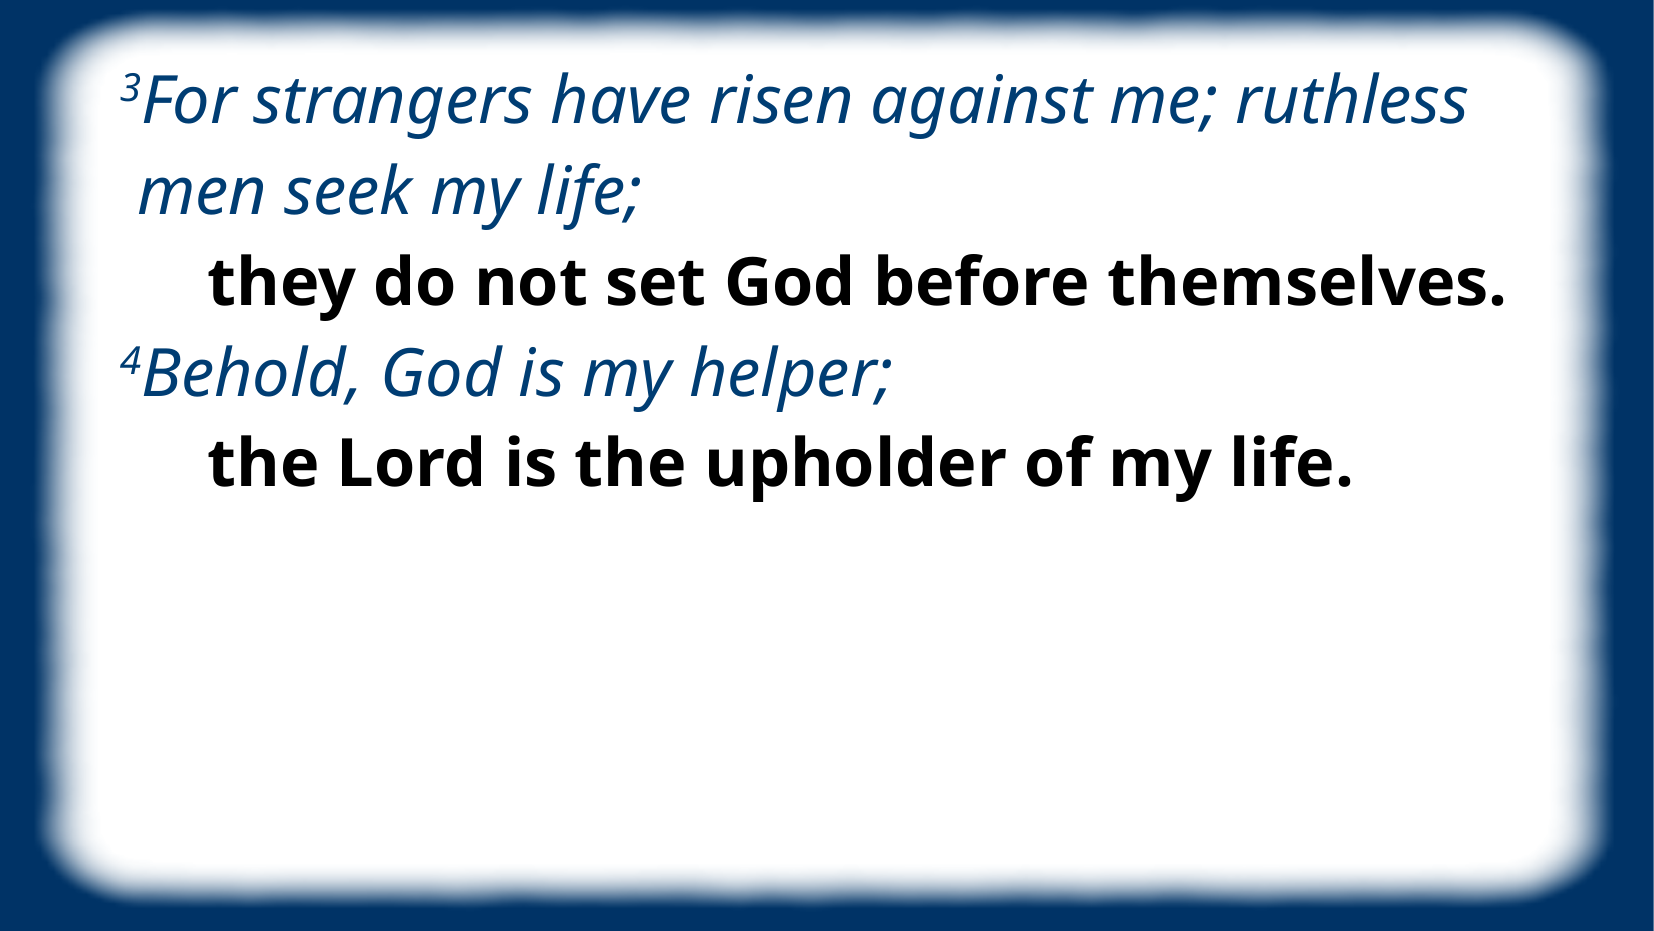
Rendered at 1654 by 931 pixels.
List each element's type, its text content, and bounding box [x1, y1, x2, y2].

picture [0, 0, 1654, 931]
text_box 3For strangers have risen against me; ruthless men seek my life; they do not set God before themselves. 4Behold, God is my helper; the Lord is the upholder of my life. [105, 45, 1561, 504]
